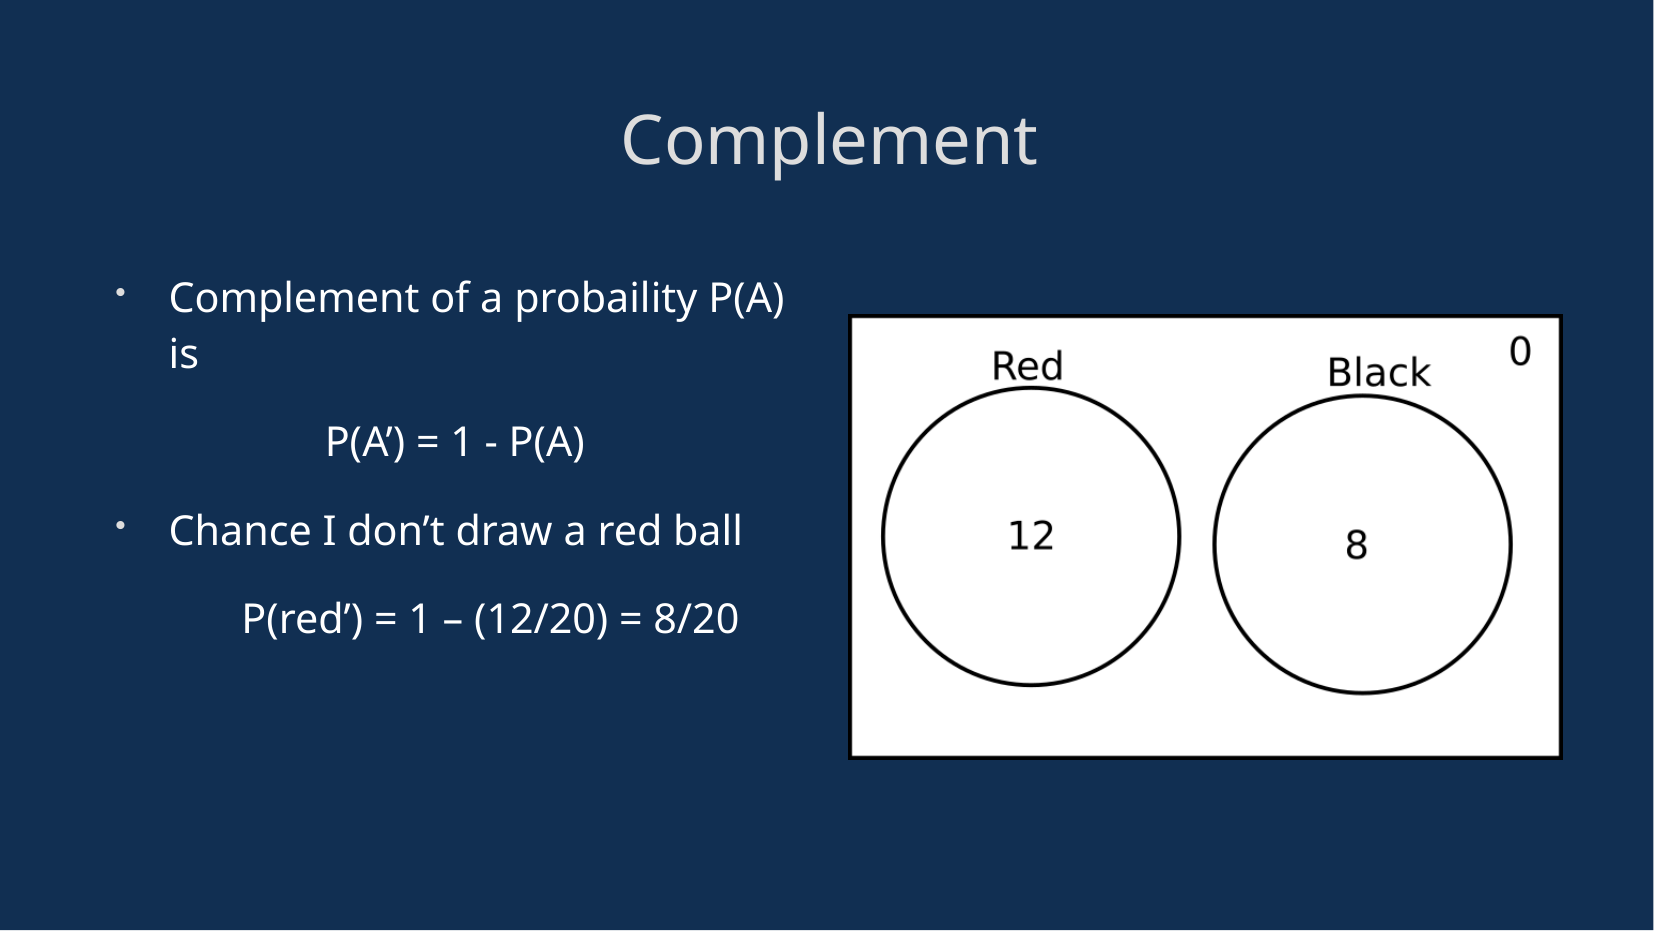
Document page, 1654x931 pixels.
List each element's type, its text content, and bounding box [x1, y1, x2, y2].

title Complement [97, 56, 1563, 220]
picture [848, 314, 1563, 760]
list Complement of a probaility P(A) is P(A’) = 1 - P(A) Chance I don’t draw a red ball P(red’) = 1 – (12/20) = 8/20 [97, 268, 813, 806]
